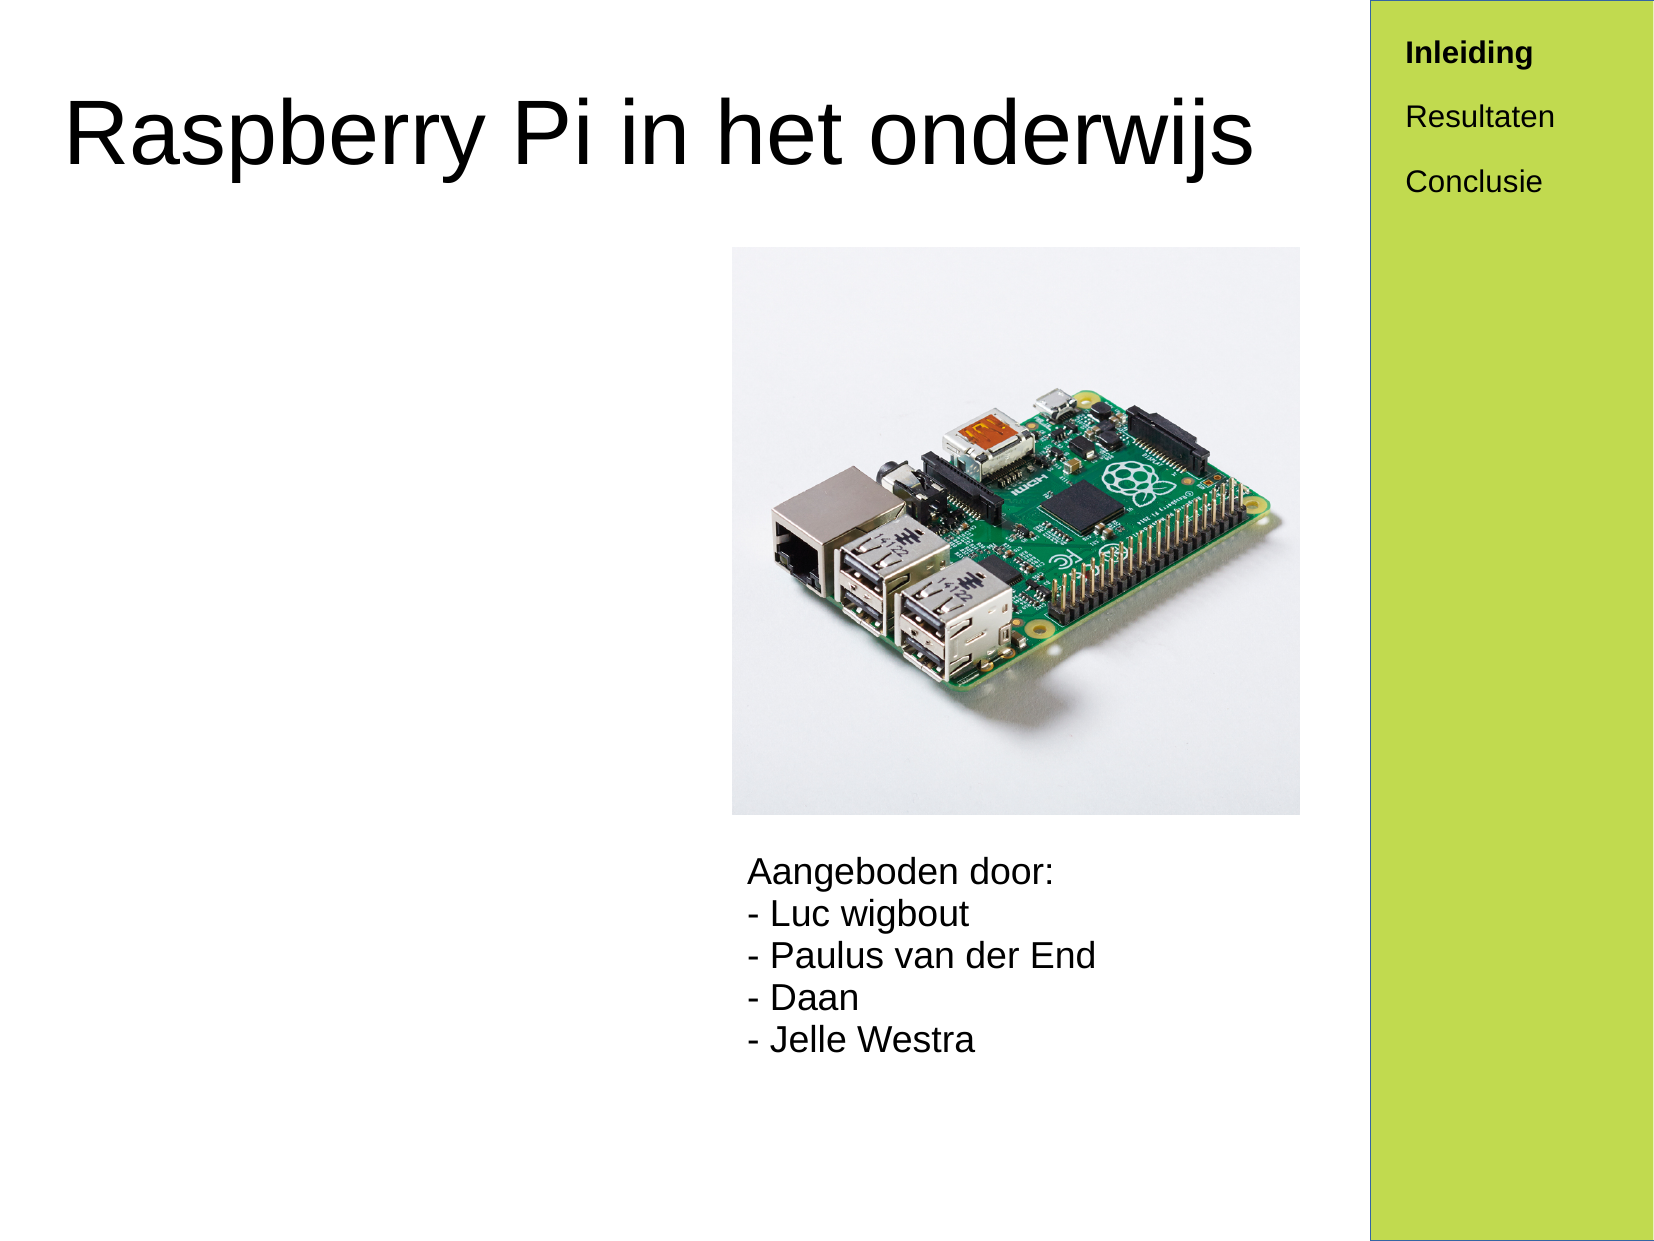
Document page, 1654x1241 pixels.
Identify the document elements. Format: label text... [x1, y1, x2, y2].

title Raspberry Pi in het onderwijs [0, 29, 1370, 237]
text_box [1370, 0, 1654, 1241]
picture [732, 247, 1300, 815]
text_box Aangeboden door: - Luc wigbout - Paulus van der End - Daan - Jelle Westra [732, 843, 1335, 1111]
list Inleiding Resultaten Conclusie [1334, 35, 1642, 260]
